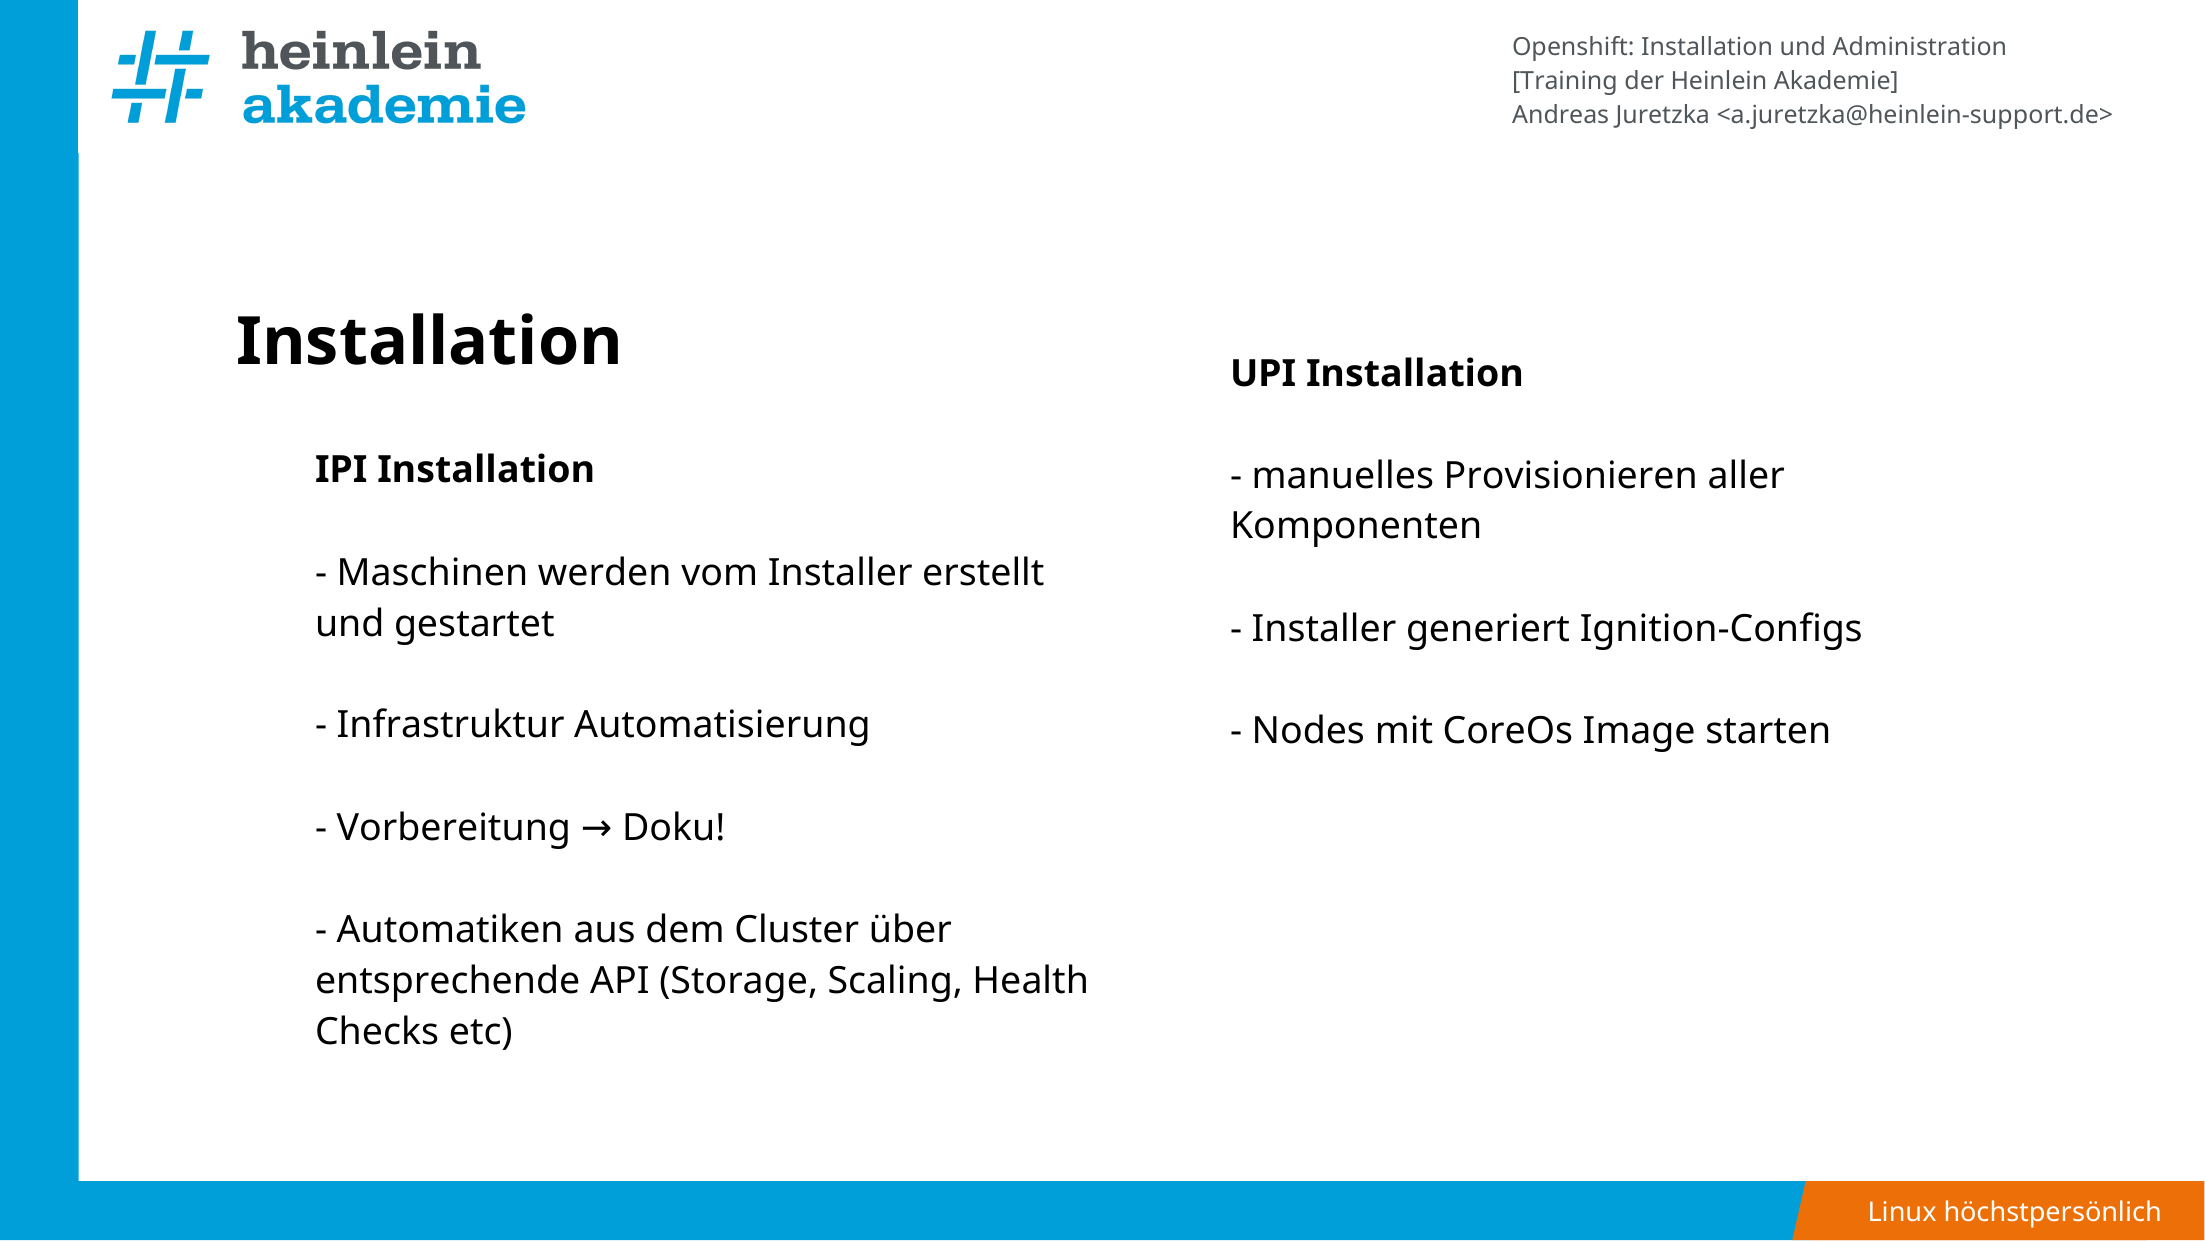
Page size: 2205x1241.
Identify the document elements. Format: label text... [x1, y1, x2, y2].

list UPI Installation - manuelles Provisionieren aller Komponenten - Installer generiert Ignition-Configs - Nodes mit CoreOs Image starten [1159, 346, 2039, 1161]
picture [79, 0, 558, 153]
title Installation [236, 248, 1979, 384]
list IPI Installation - Maschinen werden vom Installer erstellt und gestartet - Infrastruktur Automatisierung - Vorbereitung → Doku! - Automatiken aus dem Cluster über entsprechende API (Storage, Scaling, Health Checks etc) [244, 442, 1124, 1227]
